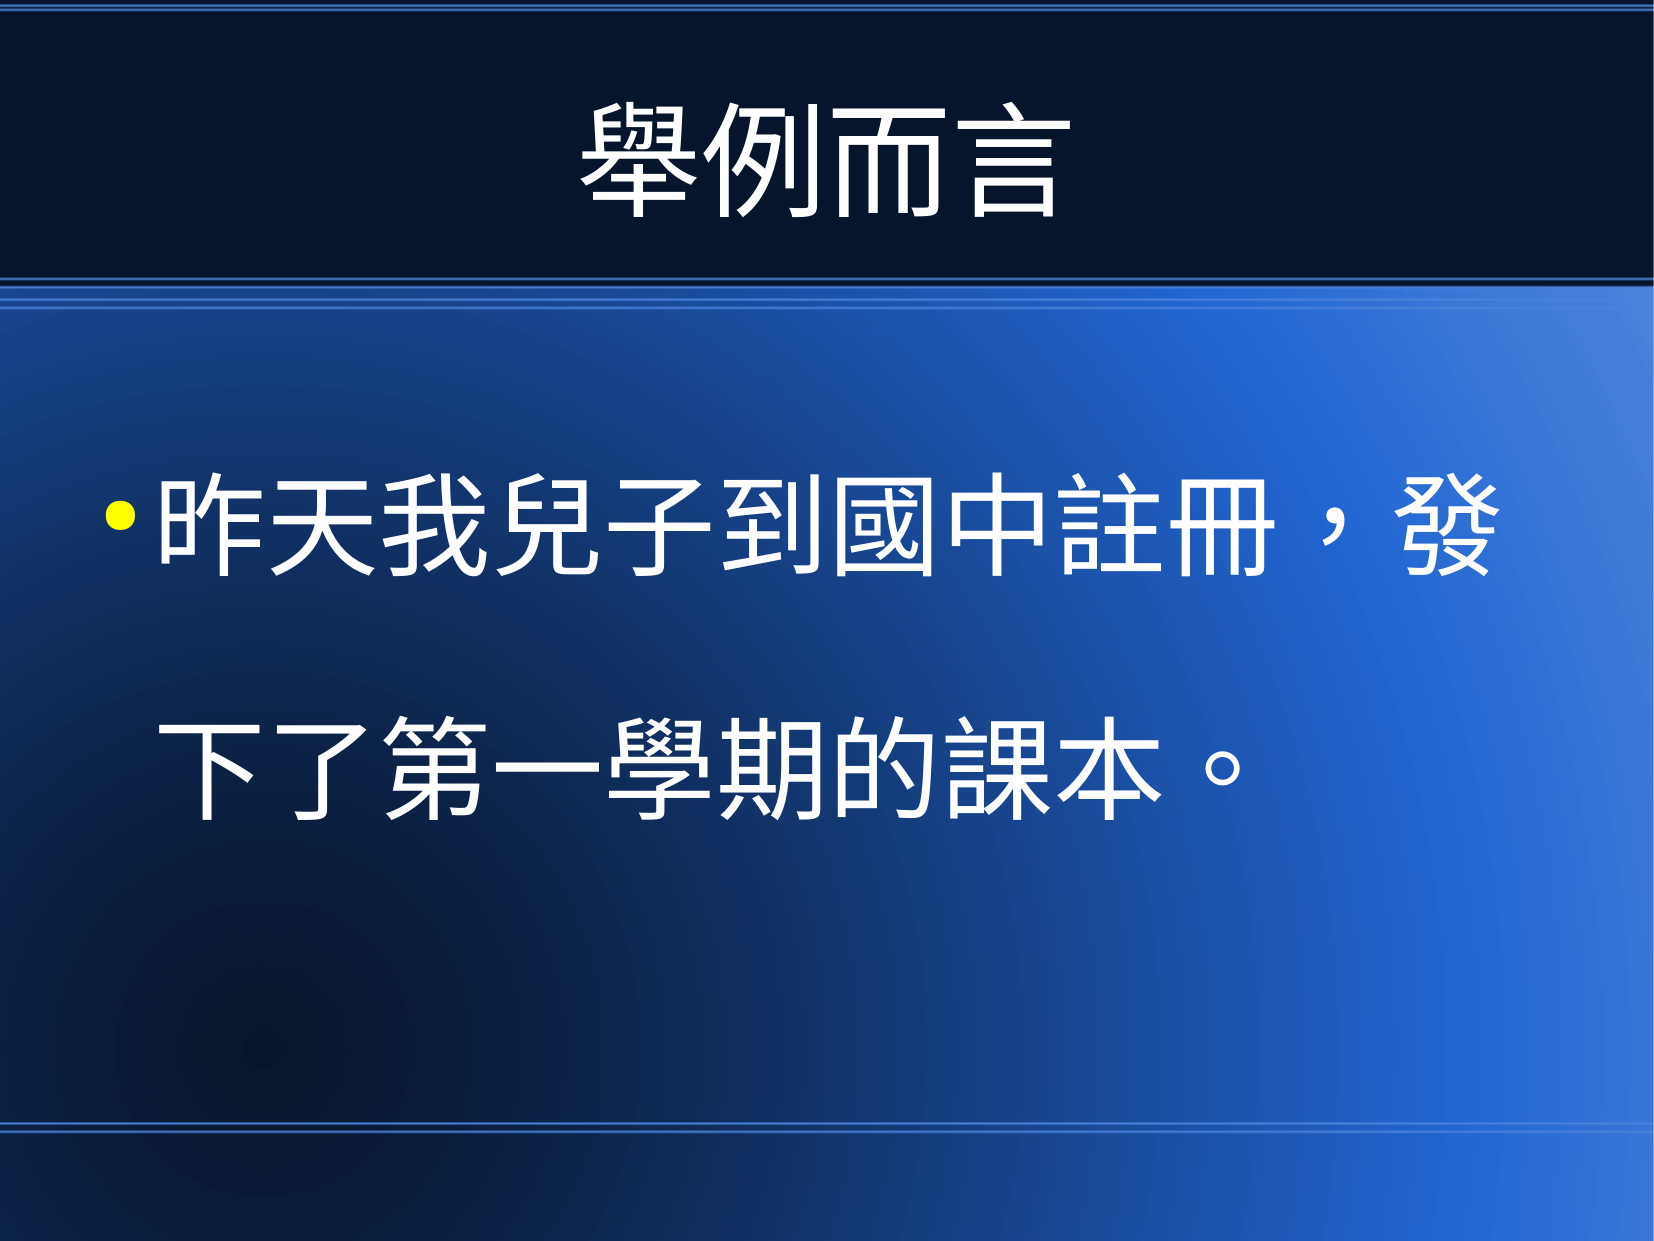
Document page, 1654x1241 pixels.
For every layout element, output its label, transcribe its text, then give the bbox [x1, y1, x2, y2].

list 昨天我兒子到國中註冊，發下了第一學期的課本。 [82, 355, 1571, 1241]
title 舉例而言 [82, 49, 1571, 257]
picture [0, 0, 1654, 1241]
